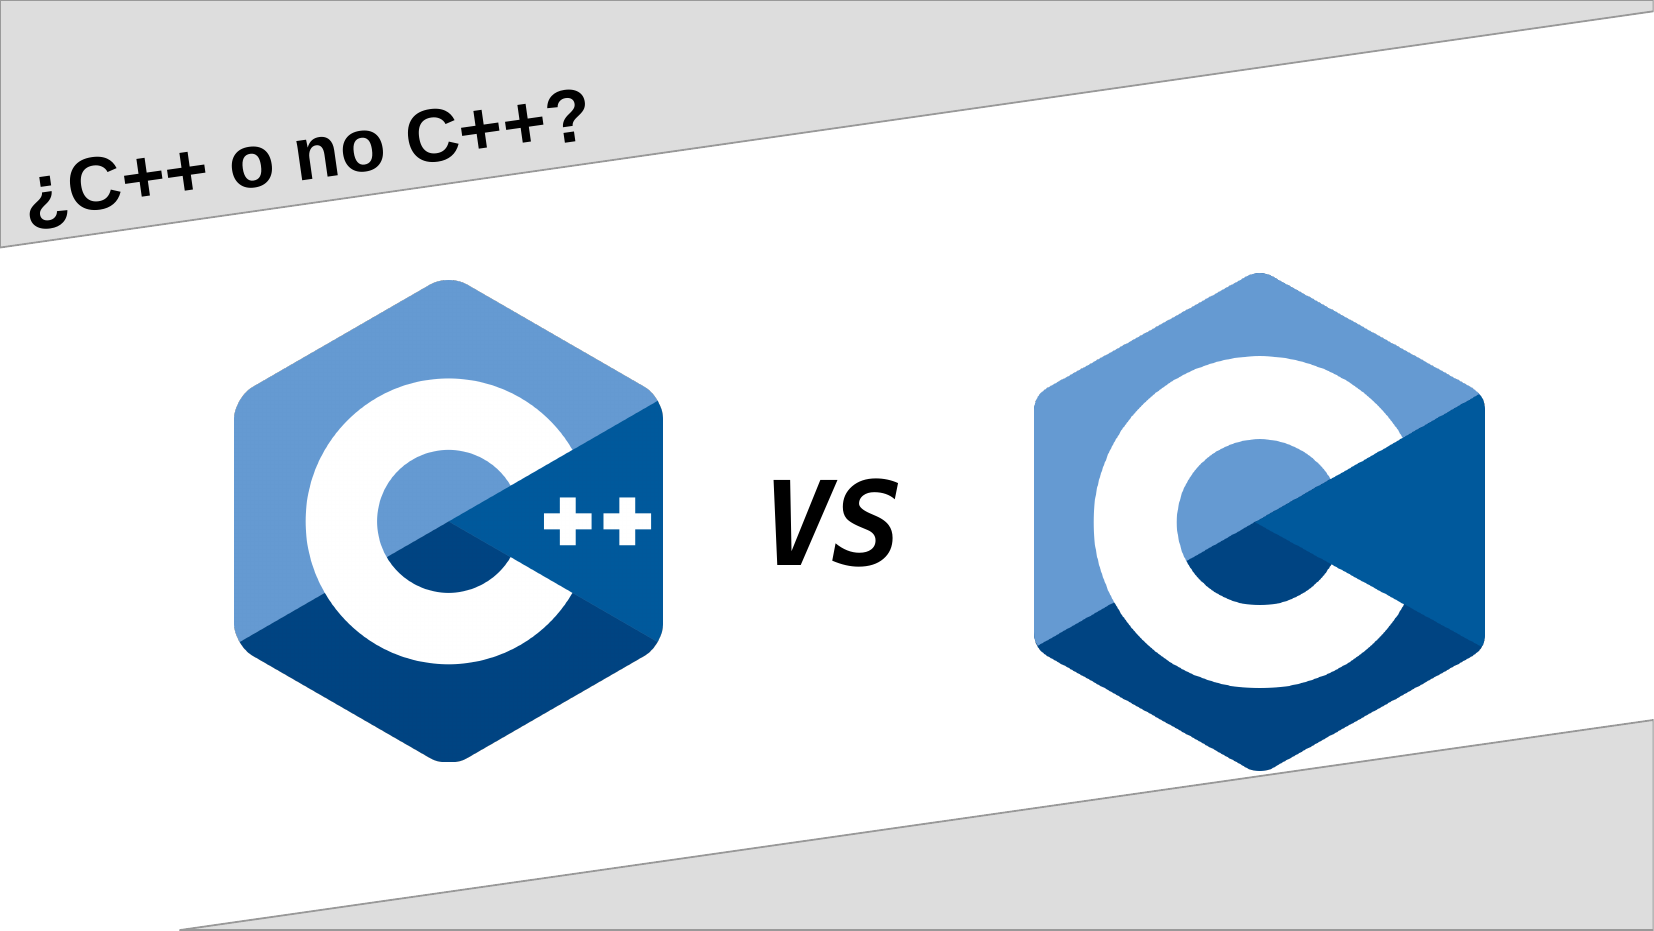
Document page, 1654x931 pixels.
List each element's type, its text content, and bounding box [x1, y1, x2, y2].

text_box VS [720, 450, 946, 601]
title ¿C++ o no C++? [11, 0, 1496, 272]
picture [234, 280, 663, 762]
picture [1034, 273, 1485, 771]
